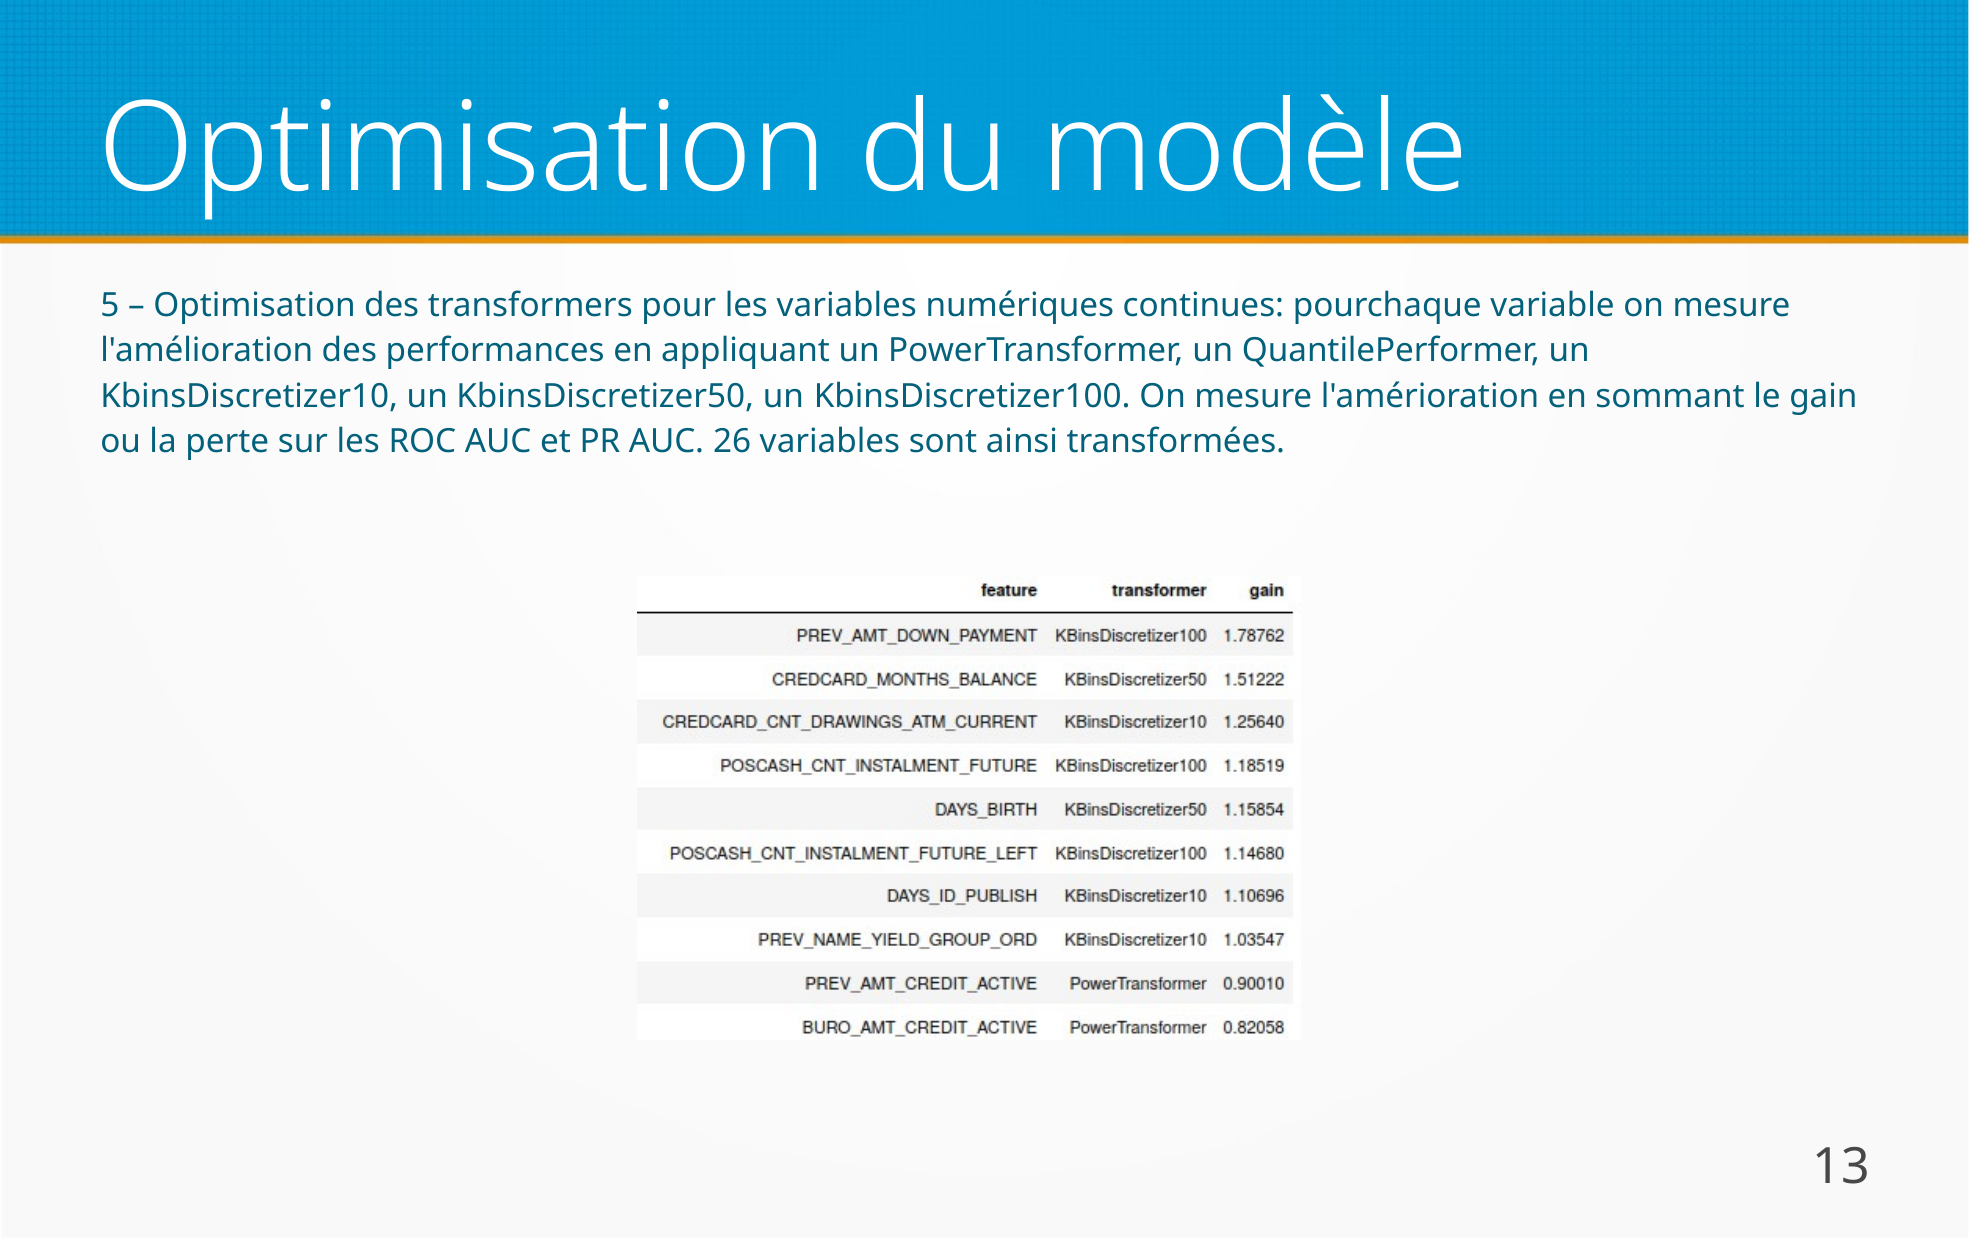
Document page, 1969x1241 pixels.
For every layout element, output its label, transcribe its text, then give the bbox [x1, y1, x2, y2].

picture [0, 233, 1969, 1241]
text_box 5 – Optimisation des transformers pour les variables numériques continues: pourchaque variable on mesure l'amélioration des performances en appliquant un PowerTransformer, un QuantilePerformer, un KbinsDiscretizer10, un KbinsDiscretizer50, un KbinsDiscretizer100. On mesure l'amérioration en sommant le gain ou la perte sur les ROC AUC et PR AUC. 26 variables sont ainsi transformées. [94, 0, 1873, 877]
